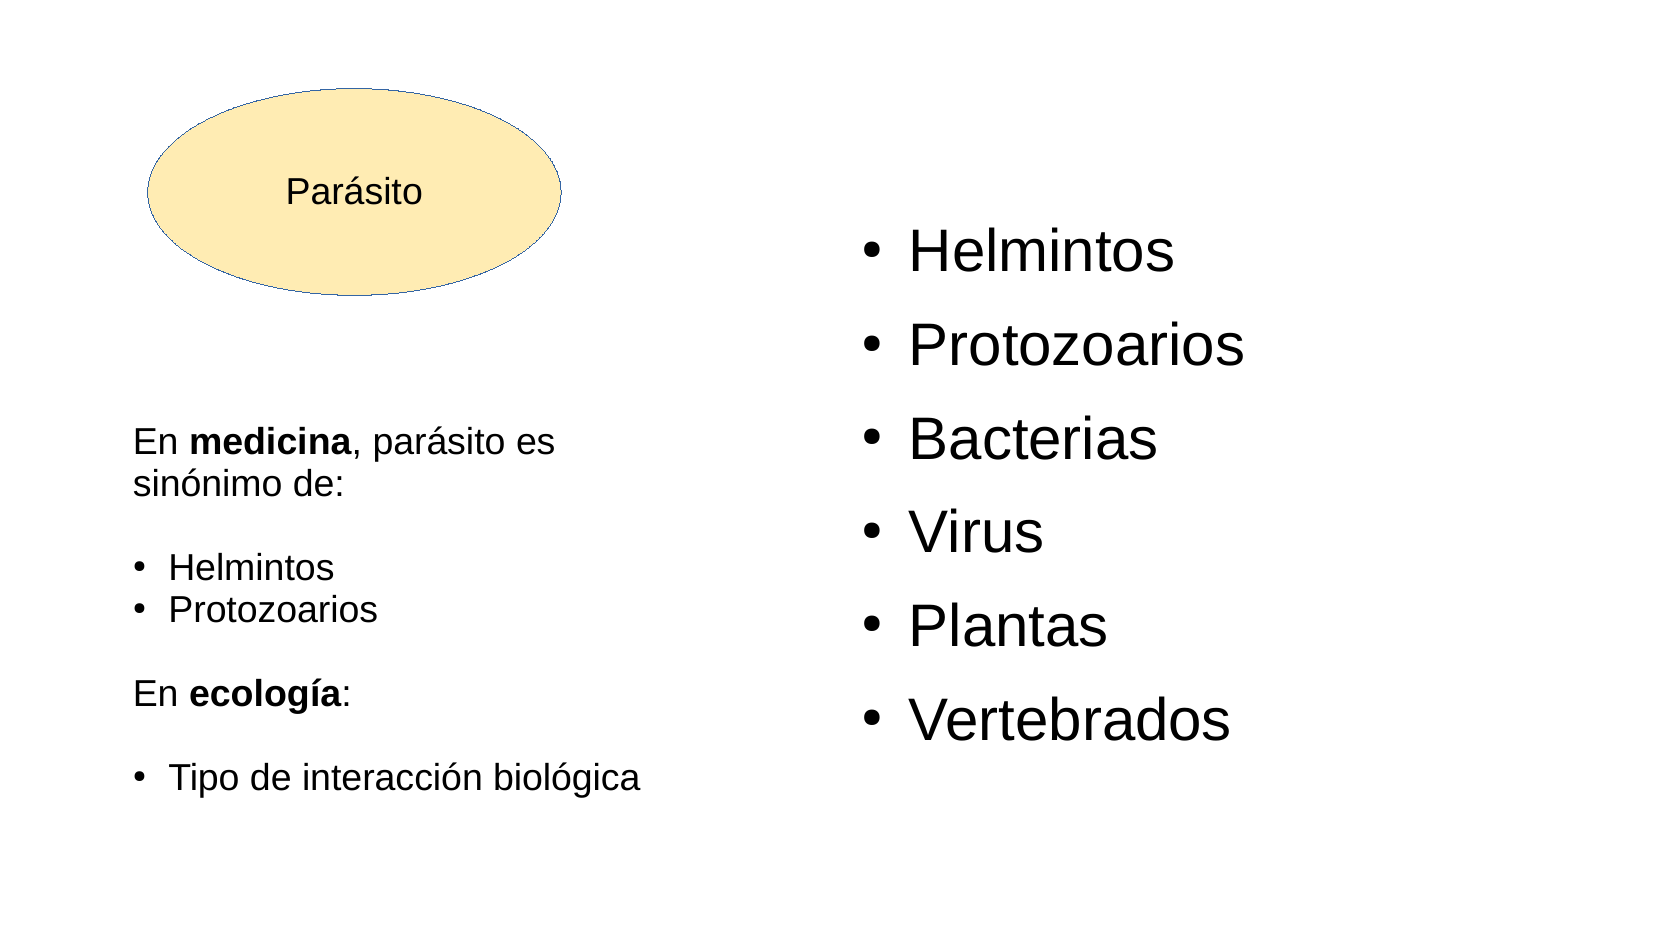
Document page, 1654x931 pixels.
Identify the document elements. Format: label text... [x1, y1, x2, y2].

list Helmintos Protozoarios Bacterias Virus Plantas Vertebrados [845, 217, 1572, 758]
text_box En medicina, parásito es sinónimo de: Helmintos Protozoarios En ecología: Tipo de interacción biológica [118, 413, 680, 807]
text_box Parásito [147, 88, 562, 296]
